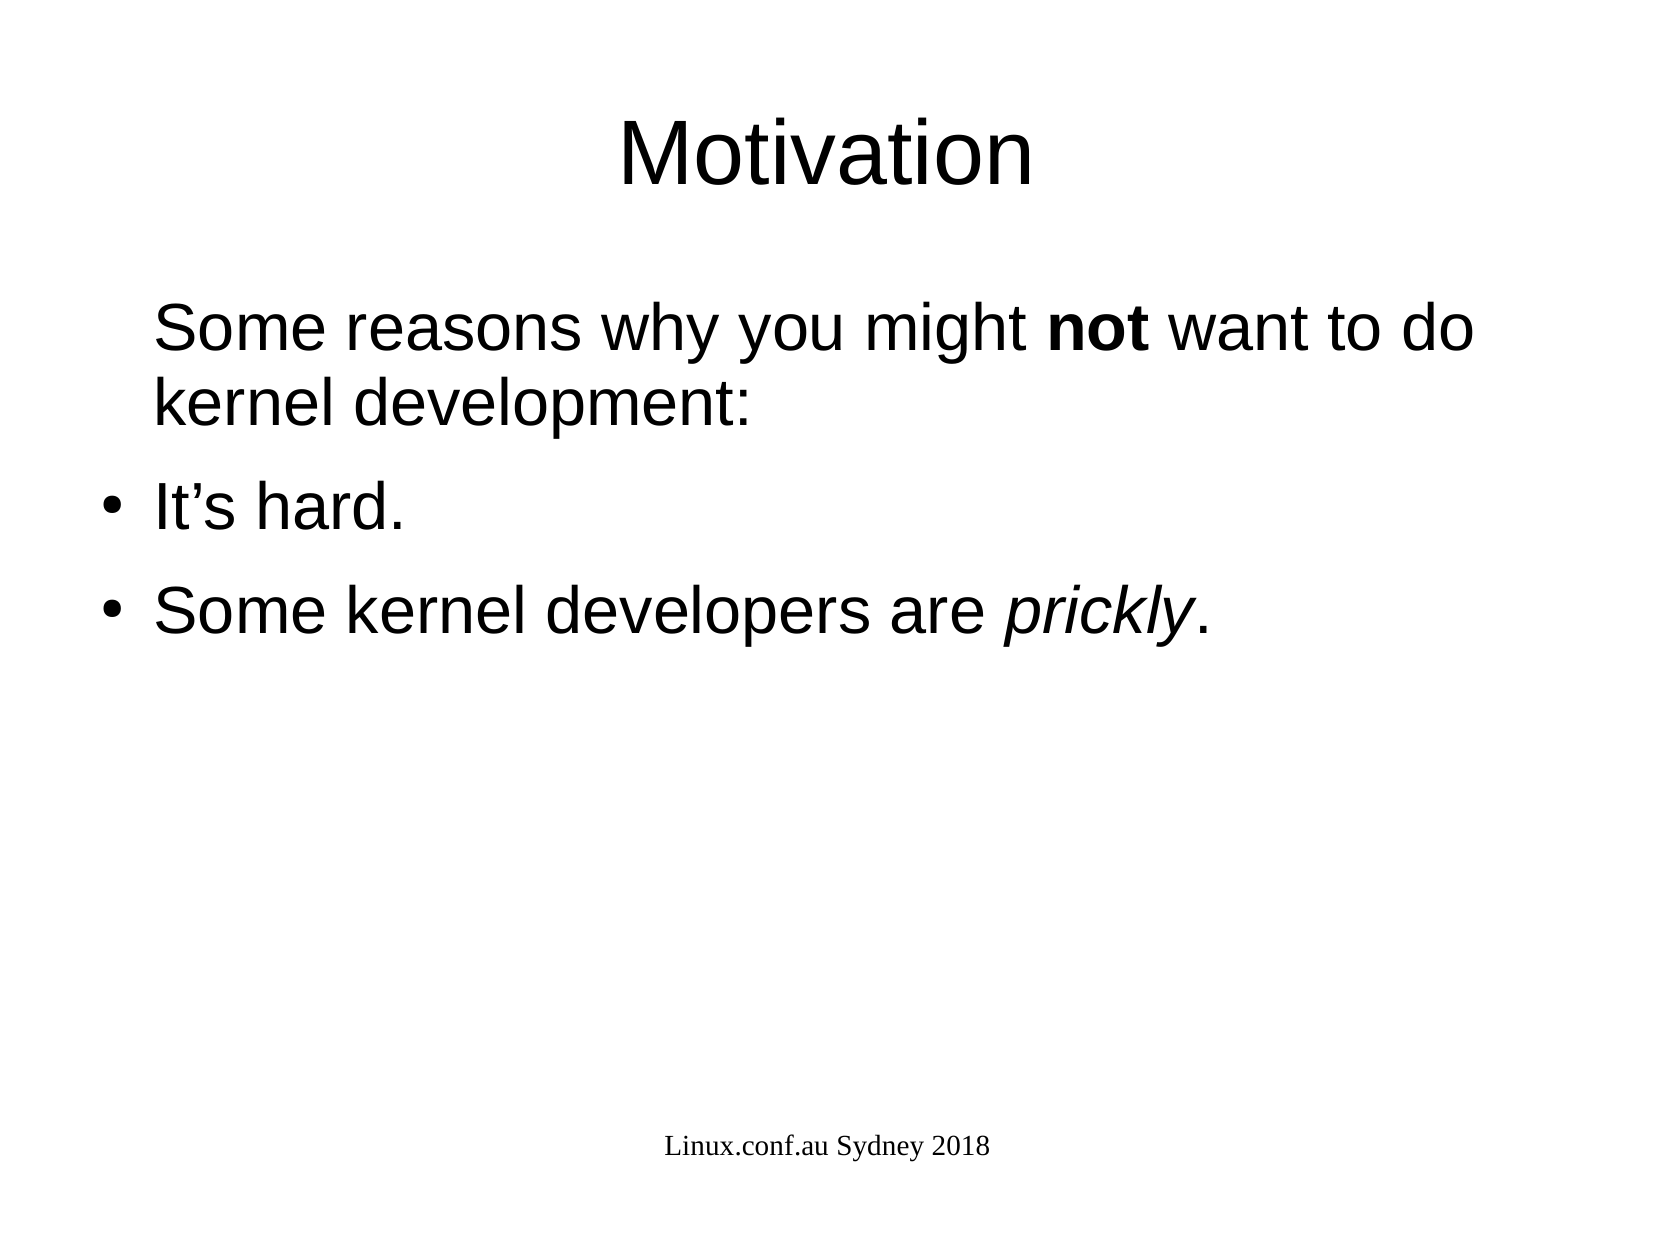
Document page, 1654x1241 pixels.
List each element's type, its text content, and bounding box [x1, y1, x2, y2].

text_box [82, 290, 1571, 1010]
title Motivation [82, 49, 1571, 257]
